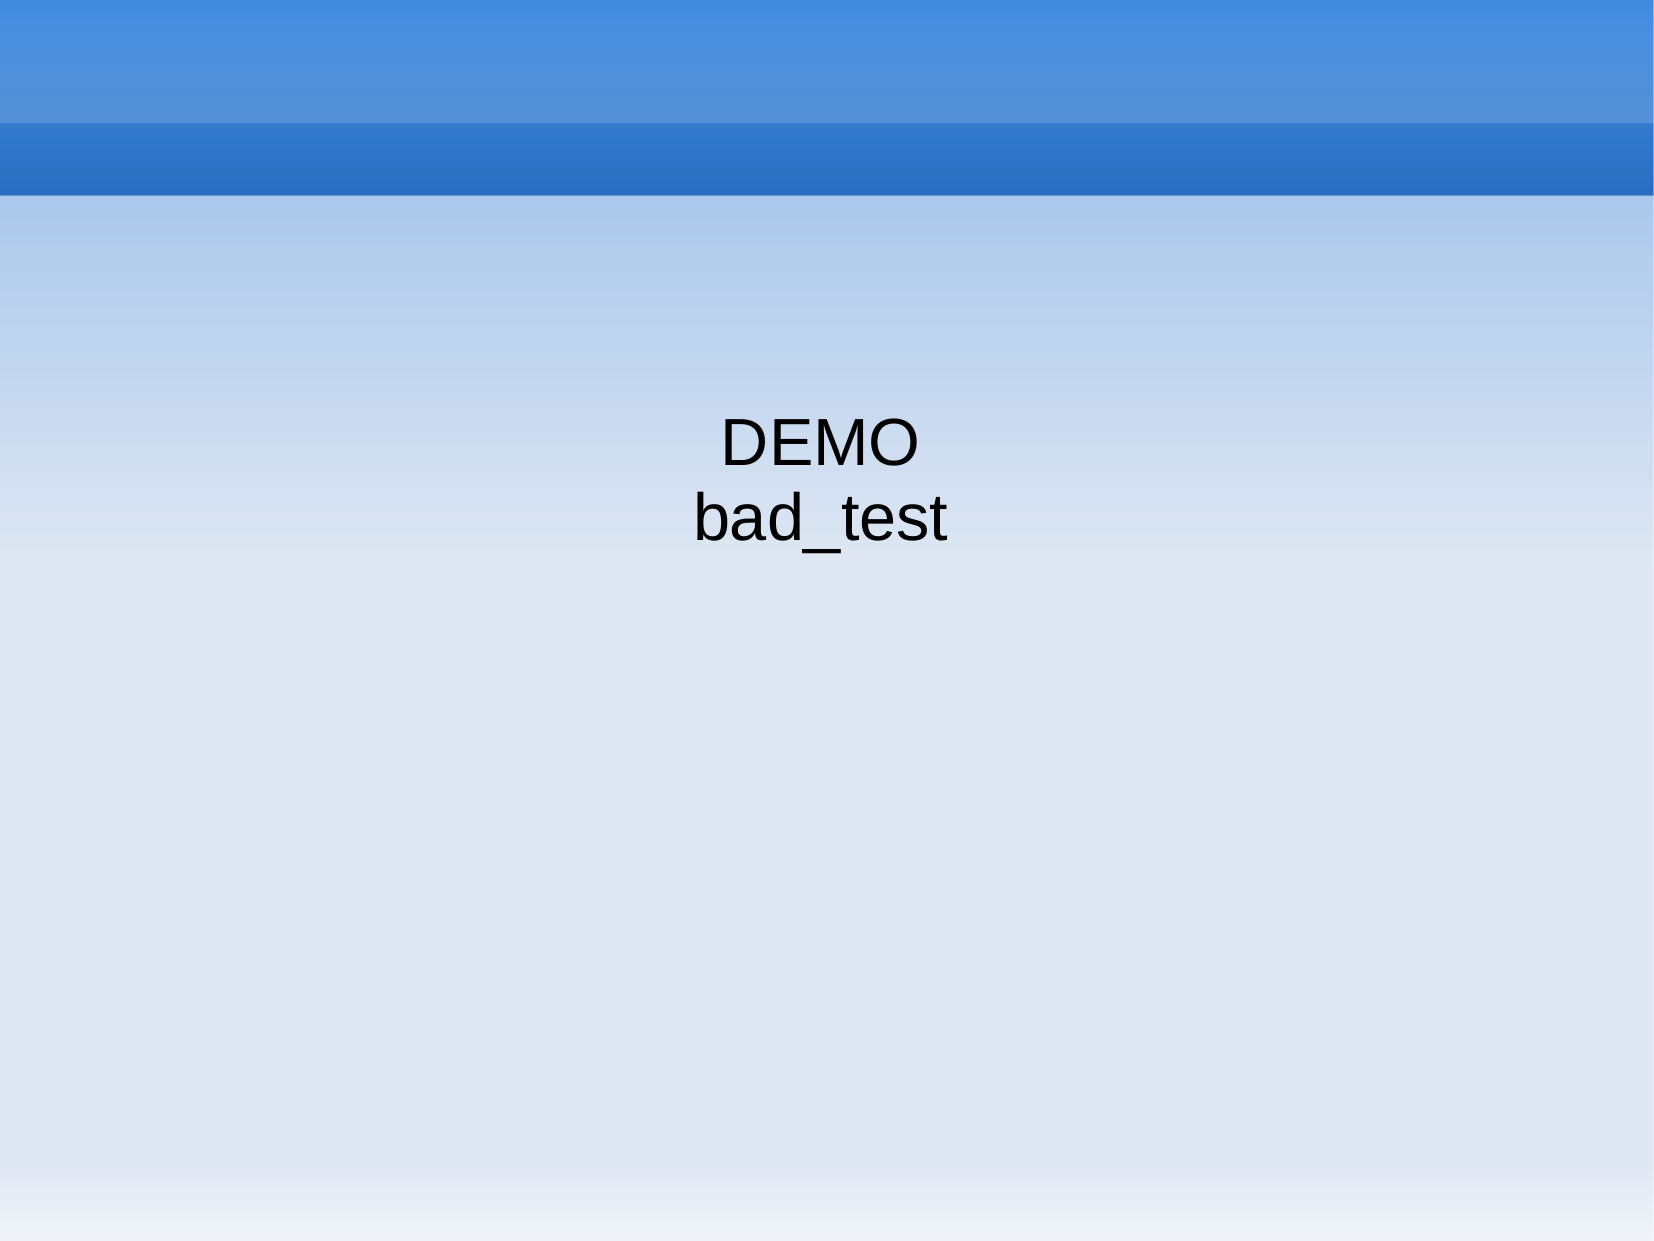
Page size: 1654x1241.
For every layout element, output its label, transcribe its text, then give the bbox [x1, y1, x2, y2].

subtitle DEMO bad_test [76, 0, 1565, 1109]
picture [0, 0, 1654, 1241]
